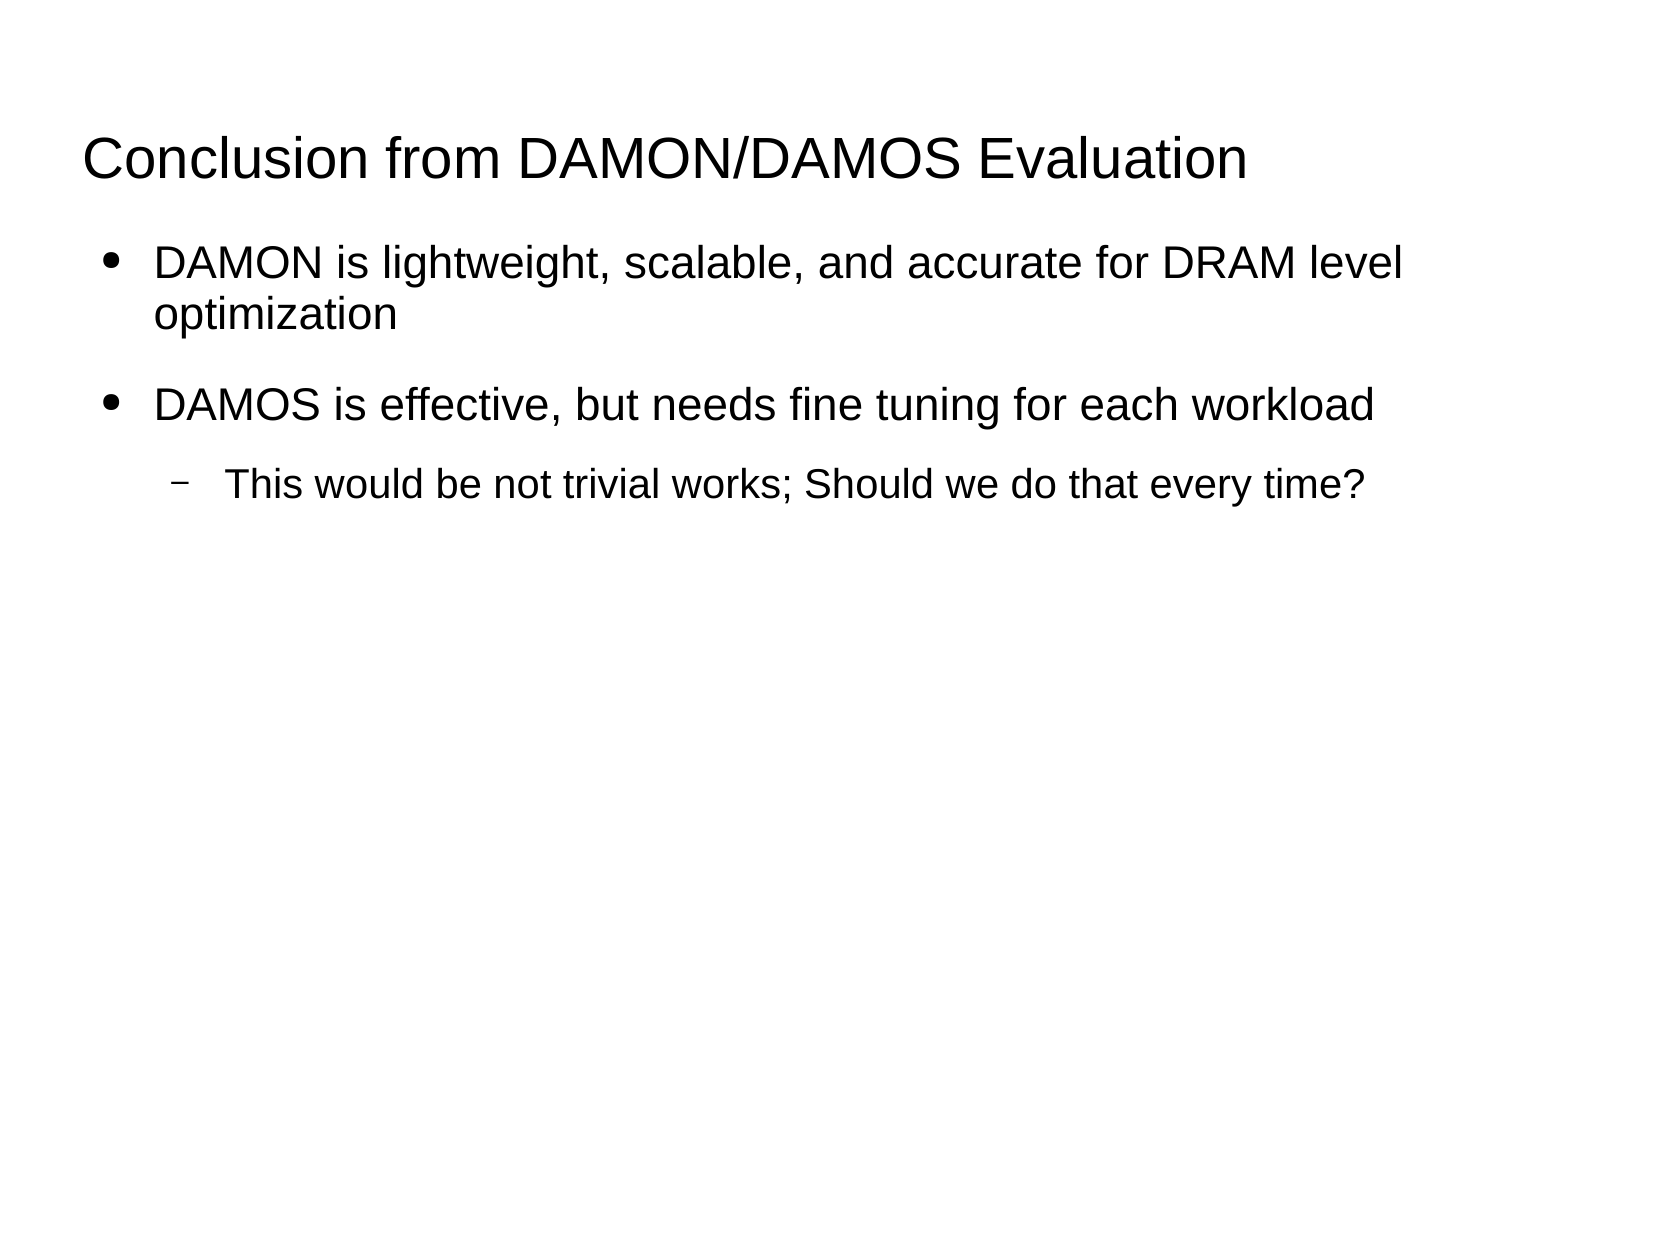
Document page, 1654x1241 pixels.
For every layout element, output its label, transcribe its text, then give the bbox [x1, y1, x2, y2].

title Conclusion from DAMON/DAMOS Evaluation [82, 108, 1571, 210]
list DAMON is lightweight, scalable, and accurate for DRAM level optimization DAMOS is effective, but needs fine tuning for each workload This would be not trivial works; Should we do that every time? [82, 236, 1571, 1111]
